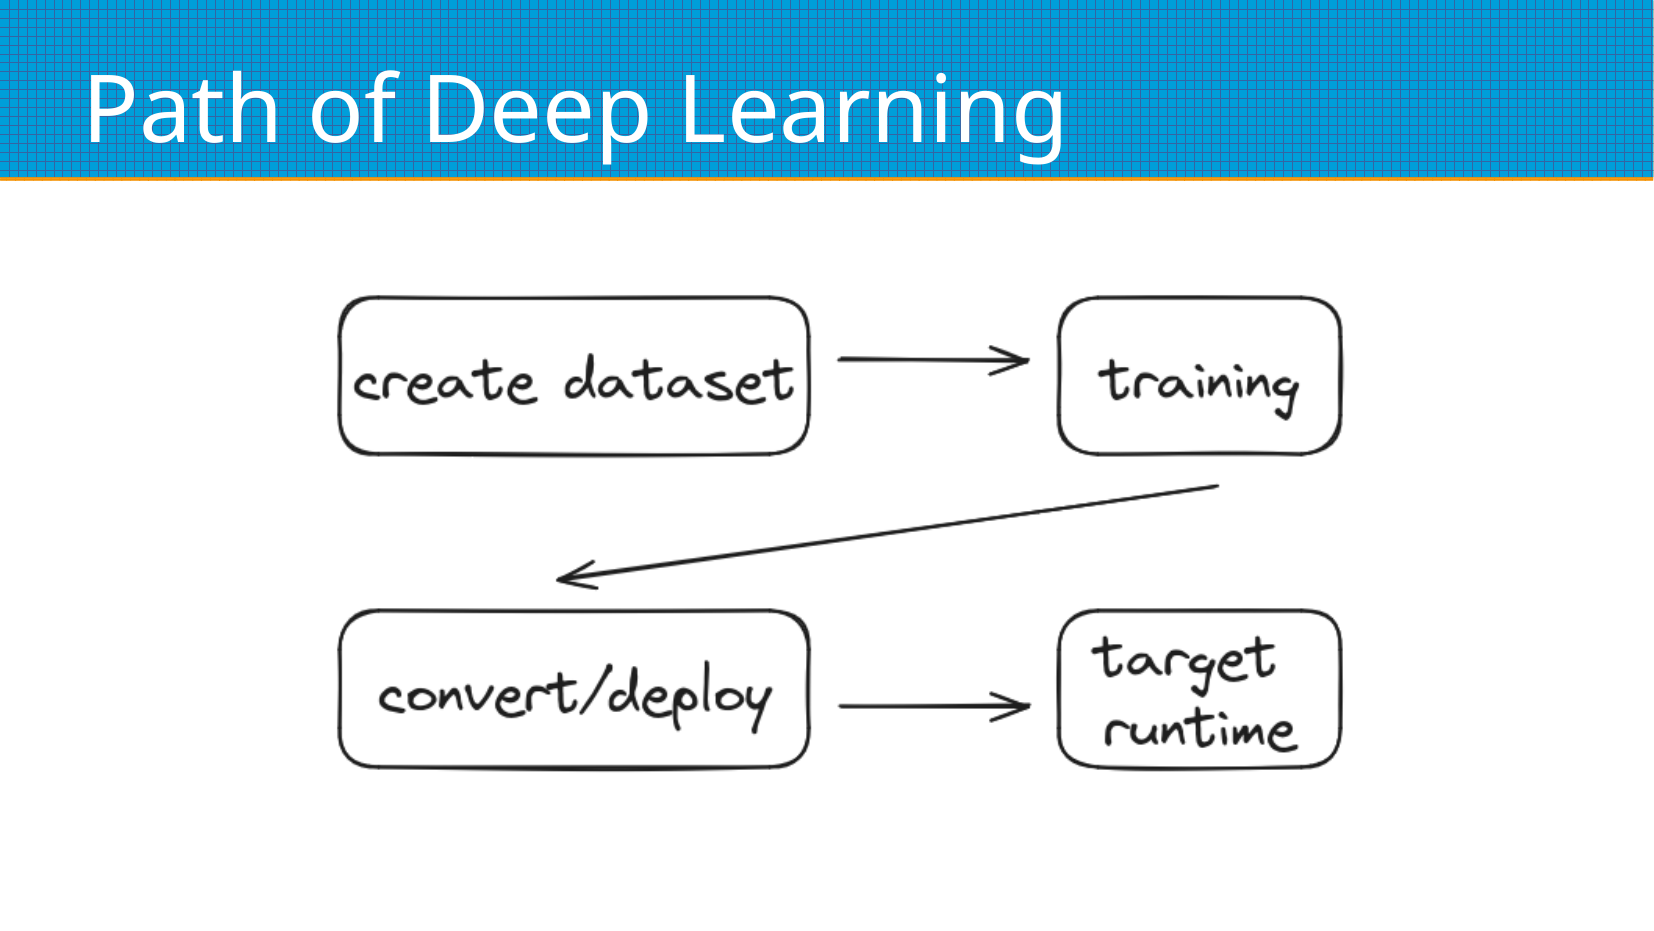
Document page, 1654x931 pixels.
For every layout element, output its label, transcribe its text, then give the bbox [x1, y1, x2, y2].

title Path of Deep Learning [82, 14, 1571, 171]
picture [325, 283, 1357, 784]
